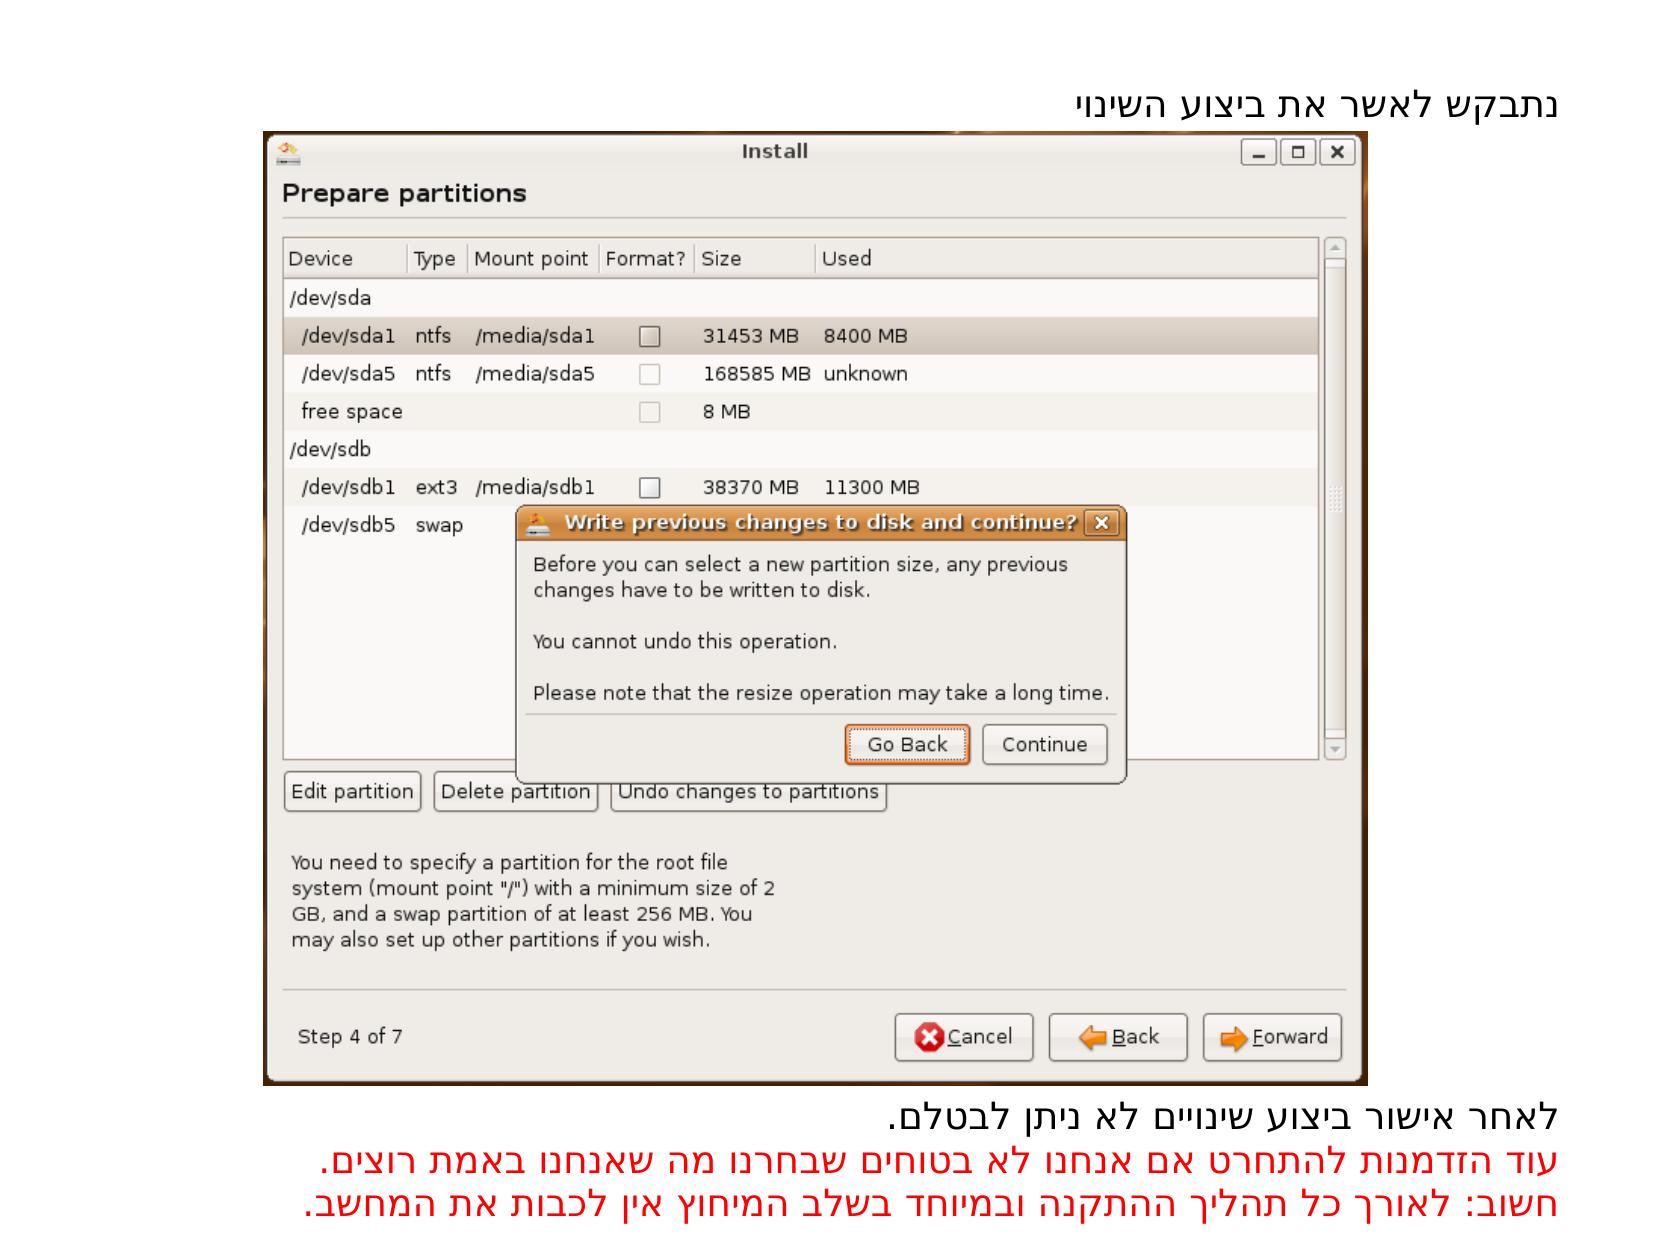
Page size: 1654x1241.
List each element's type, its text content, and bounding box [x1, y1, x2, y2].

text_box לאחר אישור ביצוע שינויים לא ניתן לבטלם. עוד הזדמנות להתחרט אם אנחנו לא בטוחים שבחרנו מה שאנחנו באמת רוצים. חשוב: לאורך כל תהליך ההתקנה ובמיוחד בשלב המיחוץ אין לכבות את המחשב. [75, 1087, 1576, 1241]
picture [263, 131, 1368, 1086]
text_box נתבקש לאשר את ביצוע השינוי [225, 75, 1576, 136]
